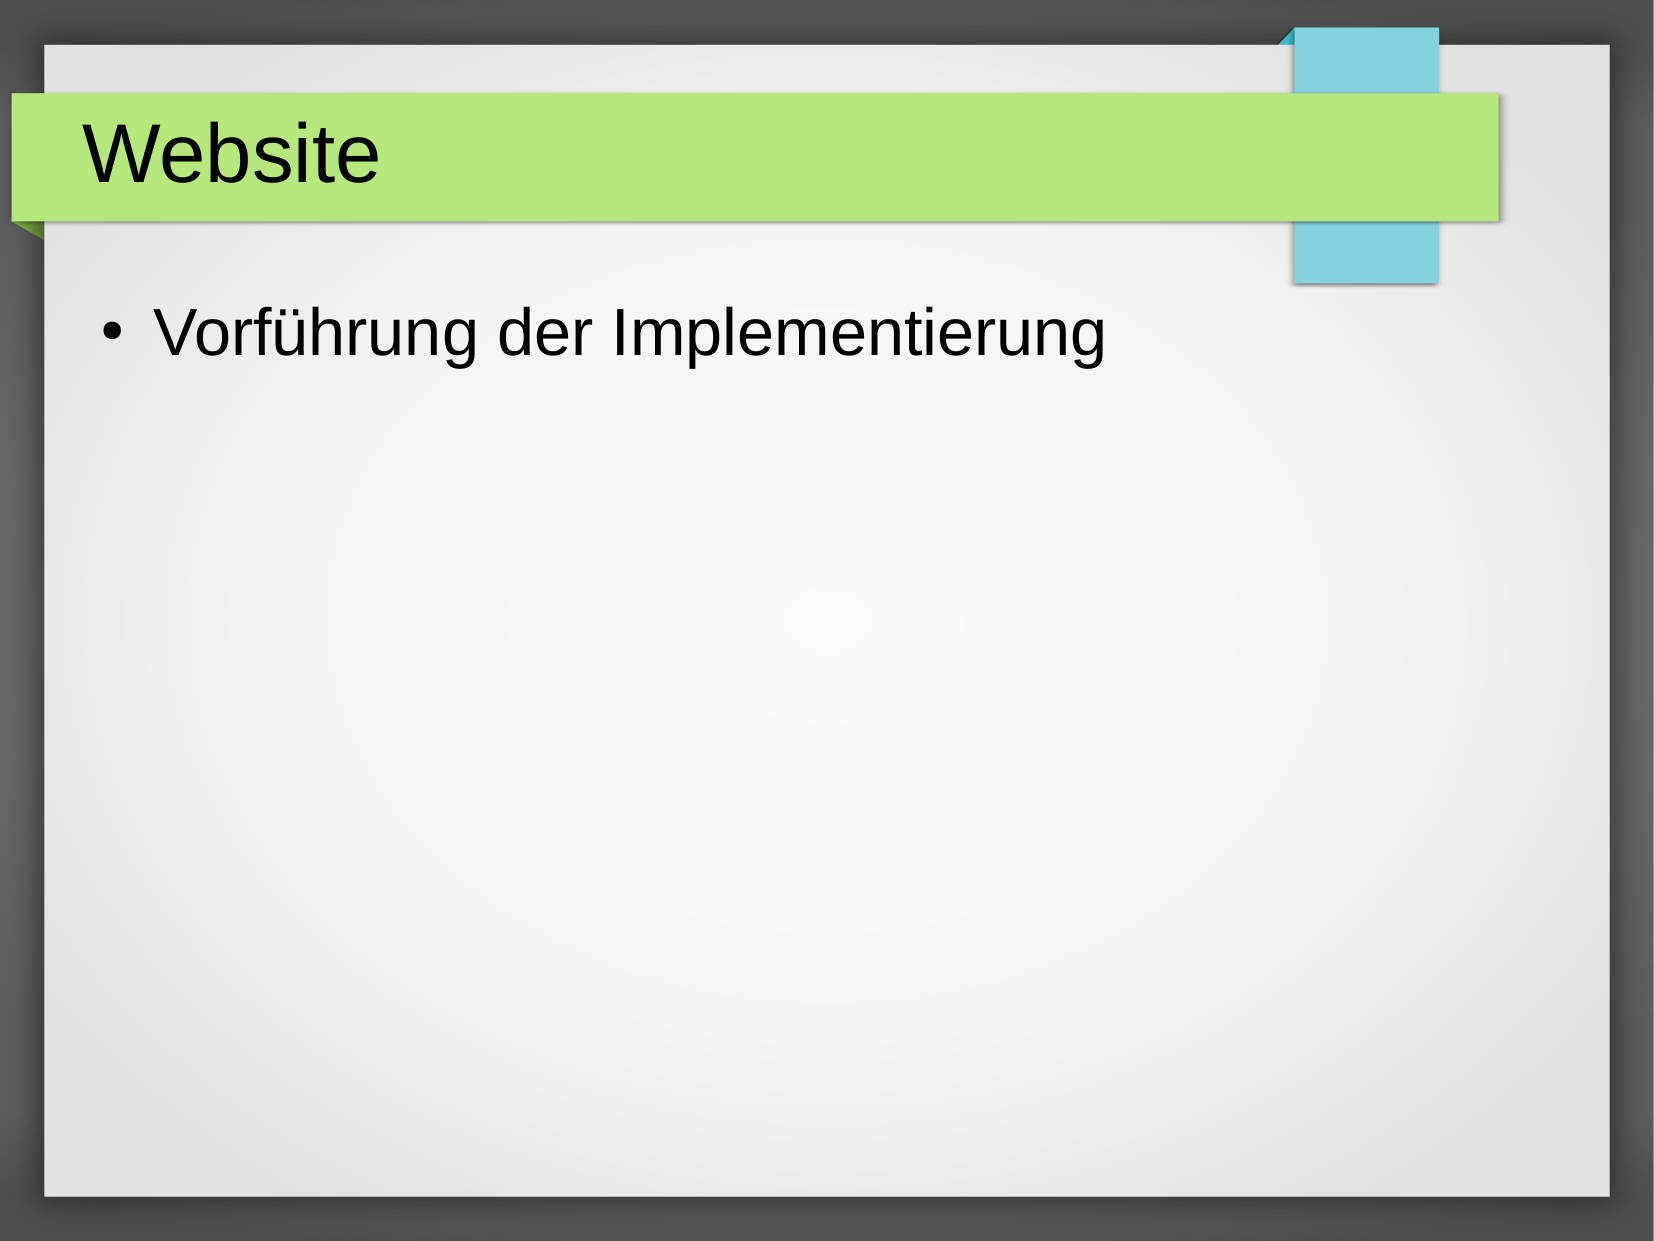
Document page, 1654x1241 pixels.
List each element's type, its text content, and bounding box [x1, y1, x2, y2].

picture [0, 0, 1654, 1241]
list Vorführung der Implementierung [82, 295, 1571, 1015]
title Website [82, 94, 1441, 213]
